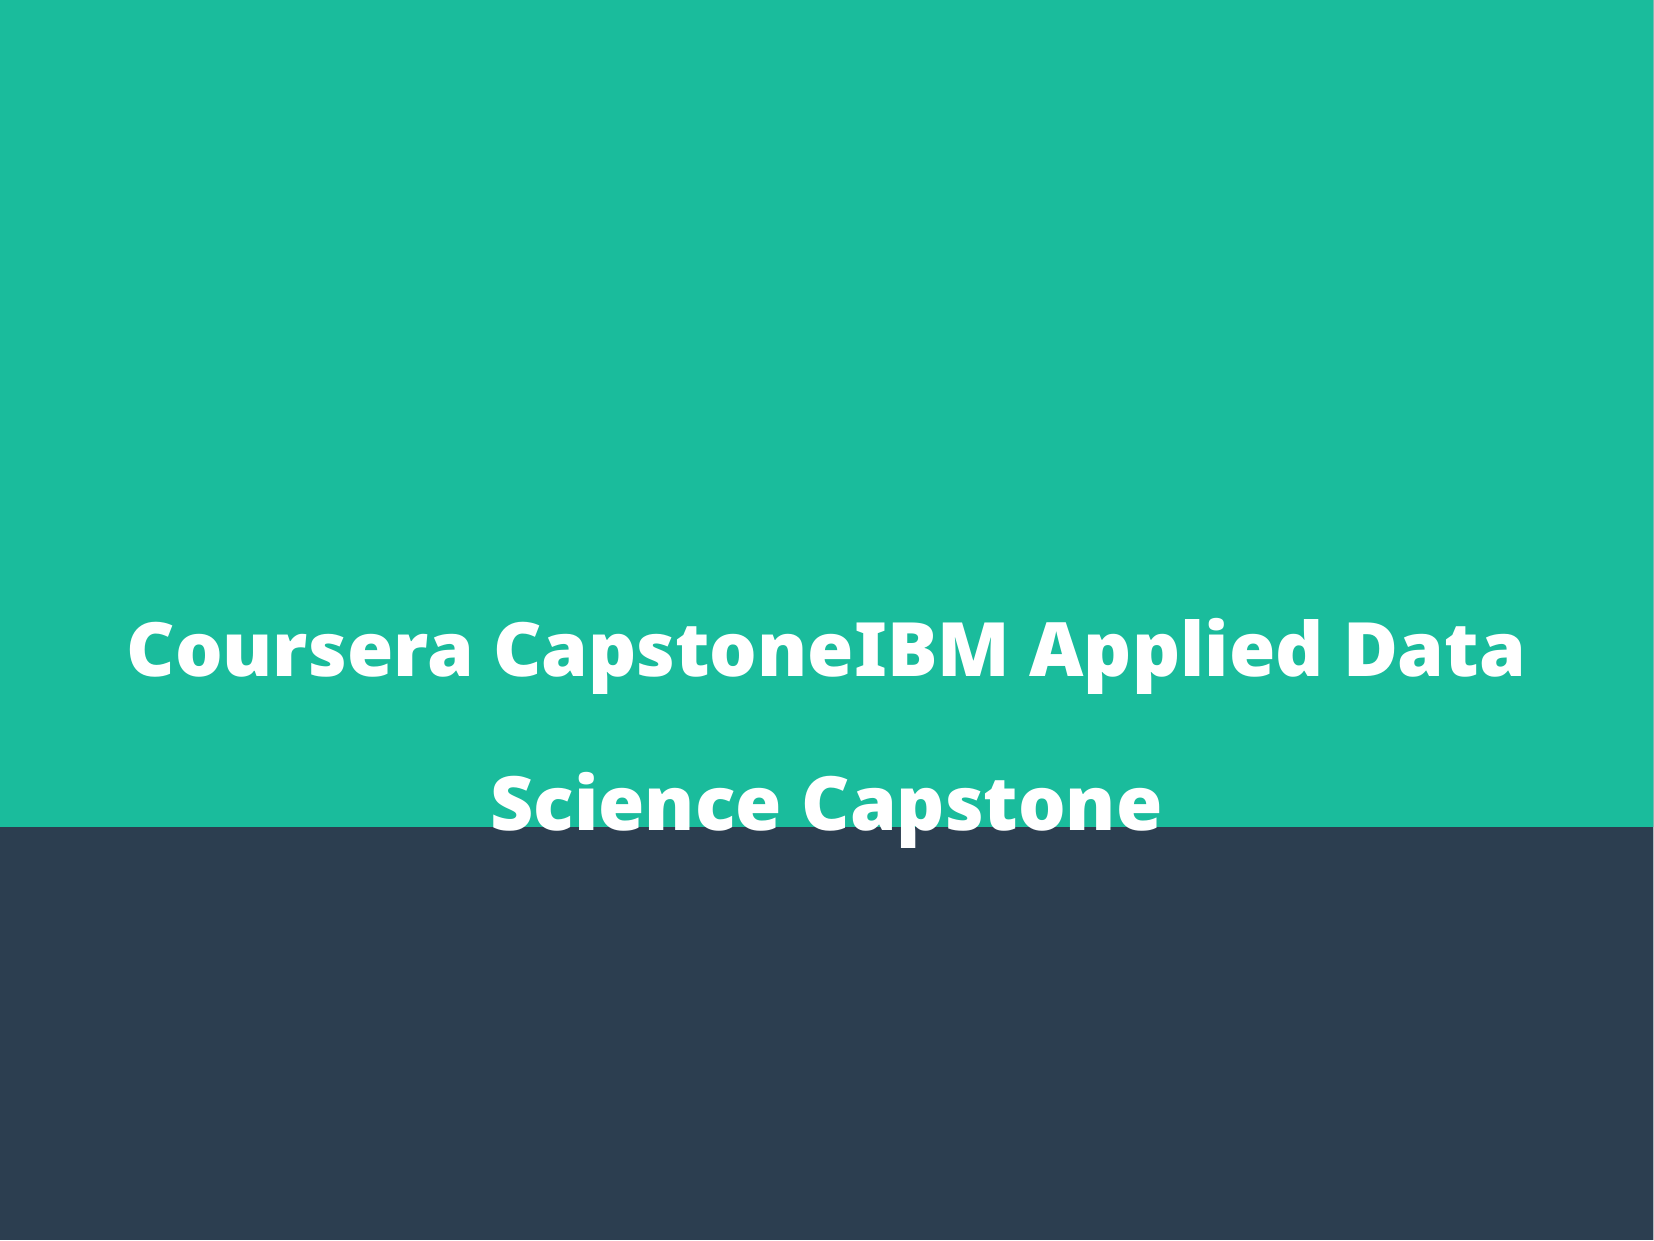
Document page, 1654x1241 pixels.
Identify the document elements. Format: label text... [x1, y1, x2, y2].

title Coursera CapstoneIBM Applied Data Science Capstone [59, 567, 1595, 830]
